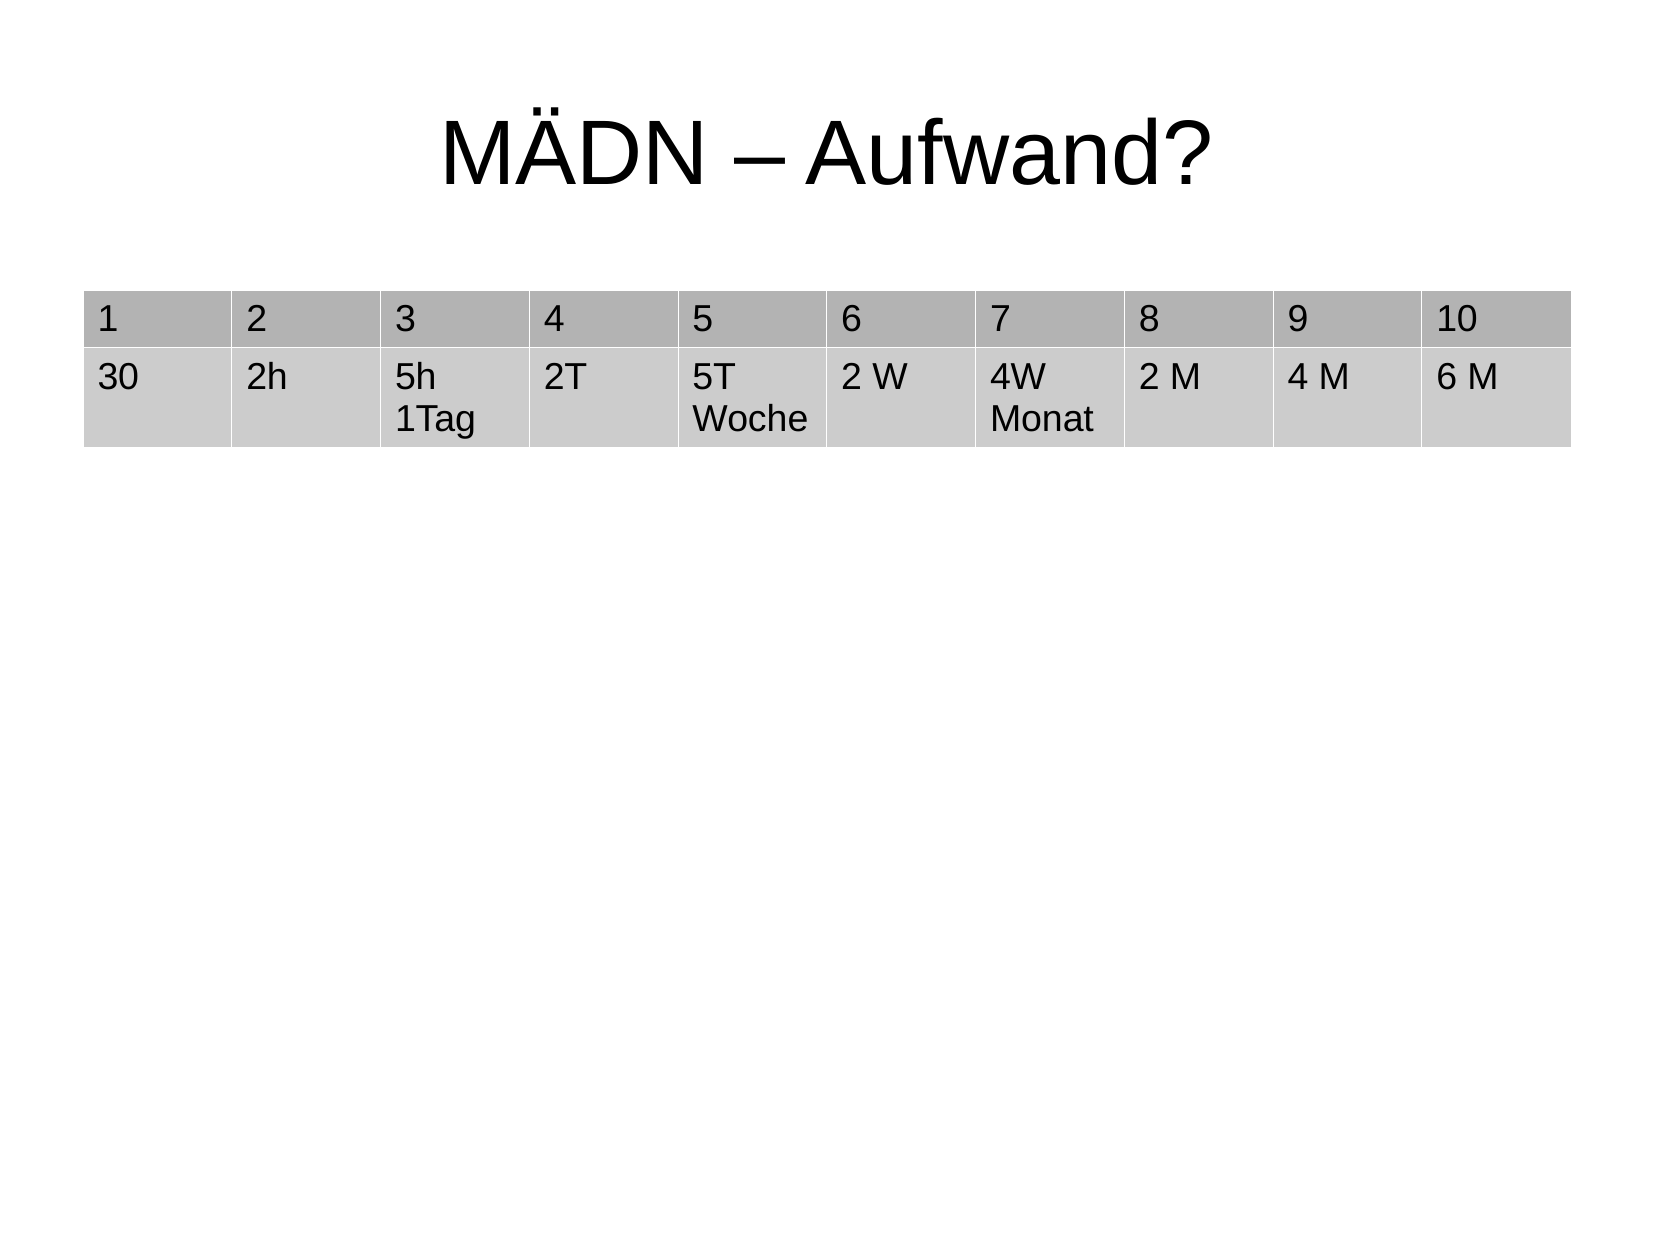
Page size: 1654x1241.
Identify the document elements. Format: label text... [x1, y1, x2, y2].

table_cell 2T [530, 348, 678, 447]
table_cell 5h 1Tag [381, 348, 529, 447]
table_cell 4 M [1274, 348, 1421, 447]
table_header 8 [1125, 291, 1273, 347]
table_cell 5T Woche [679, 348, 826, 447]
table_header 7 [976, 291, 1124, 347]
title MÄDN – Aufwand? [82, 49, 1571, 257]
table_cell 2 W [827, 348, 975, 447]
table_header 10 [1422, 291, 1571, 347]
table_header 1 [84, 291, 231, 347]
table_cell 4W Monat [976, 348, 1124, 447]
table_cell 2 M [1125, 348, 1273, 447]
table_header 3 [381, 291, 529, 347]
table_header 2 [232, 291, 380, 347]
table_header 9 [1274, 291, 1421, 347]
table_cell 30 [84, 348, 231, 447]
table_header 4 [530, 291, 678, 347]
table_header 5 [679, 291, 826, 347]
table_cell 2h [232, 348, 380, 447]
table_header 6 [827, 291, 975, 347]
table_cell 6 M [1422, 348, 1571, 447]
